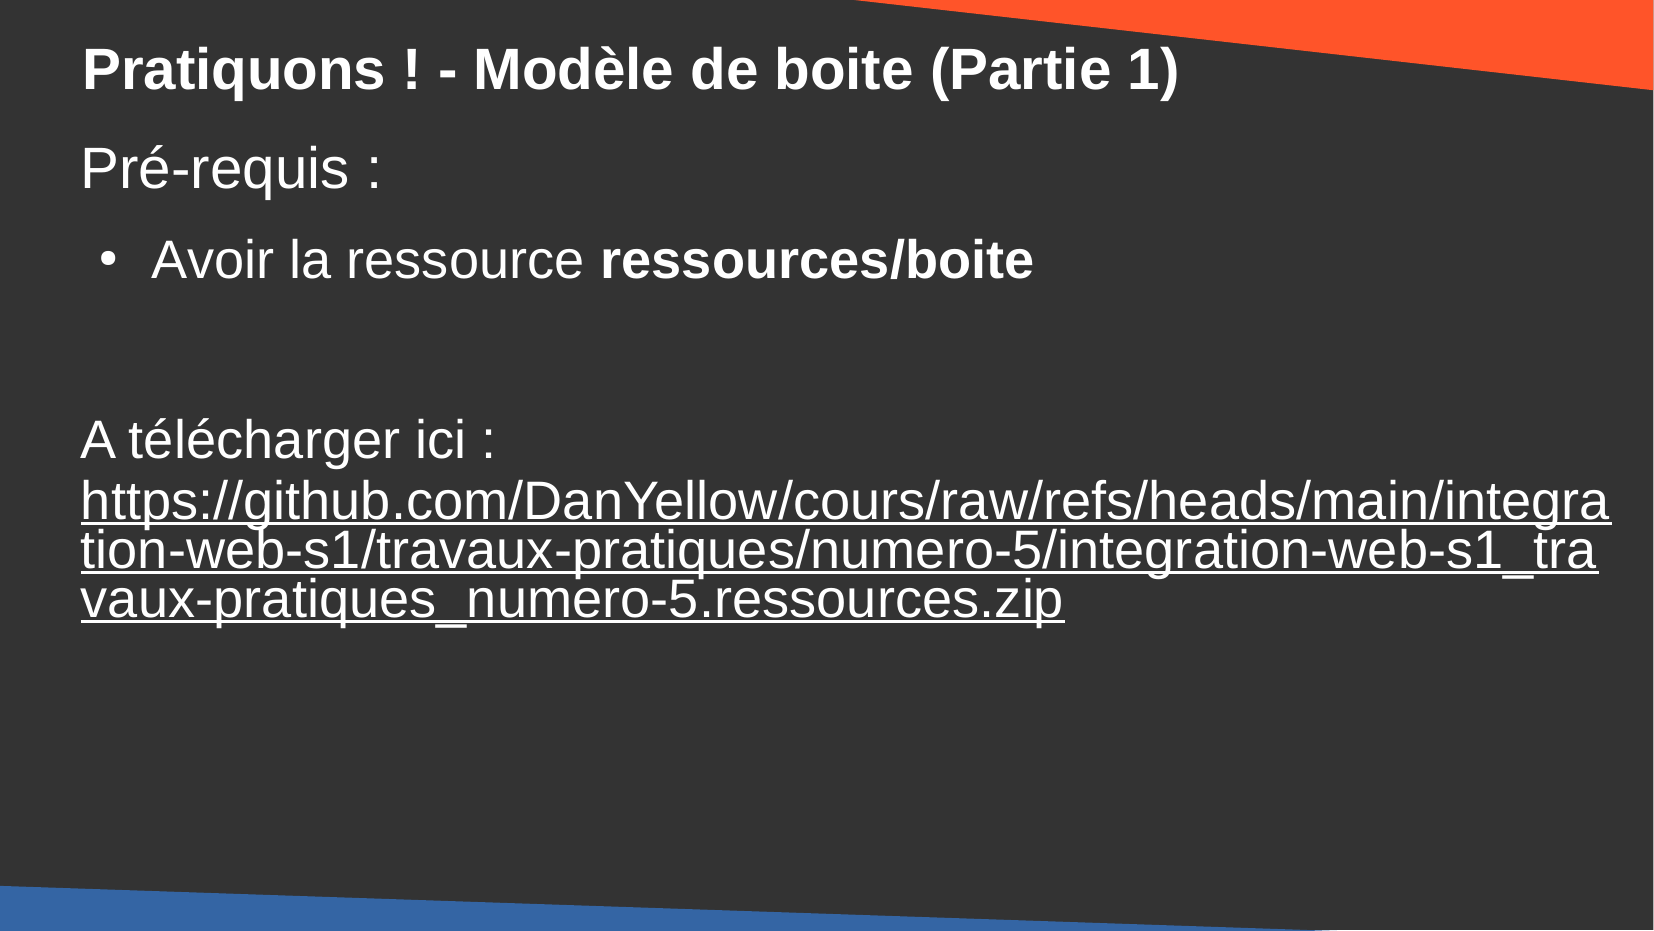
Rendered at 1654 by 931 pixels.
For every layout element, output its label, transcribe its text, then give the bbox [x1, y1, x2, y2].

title Pratiquons ! - Modèle de boite (Partie 1) [82, 37, 1571, 114]
text_box [0, 885, 1337, 931]
text_box [854, 0, 1654, 91]
list Pré-requis : Avoir la ressource ressources/boite A télécharger ici : https://github.com/DanYellow/cours/raw/refs/heads/main/integration-web-s1/travaux-pratiques/numero-5/integration-web-s1_travaux-pratiques_numero-5.ressources.zip [80, 135, 1620, 697]
